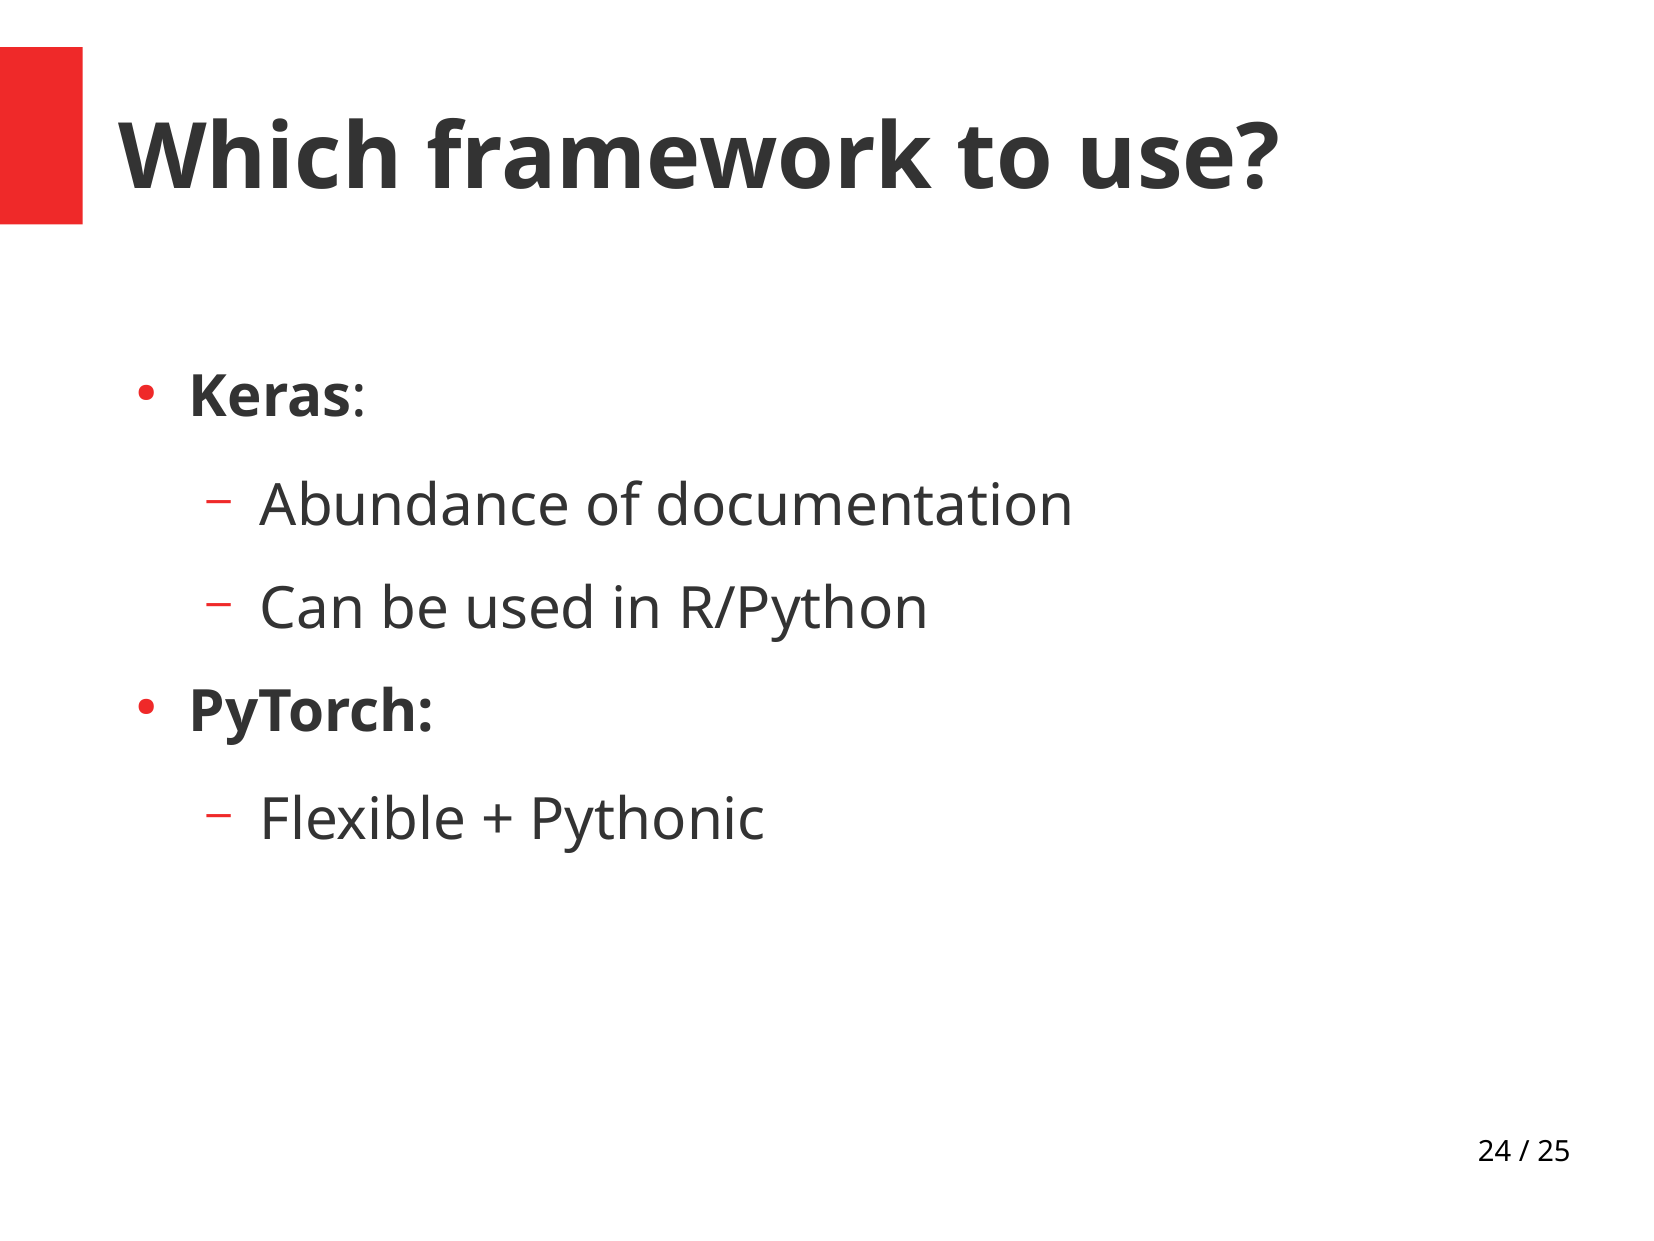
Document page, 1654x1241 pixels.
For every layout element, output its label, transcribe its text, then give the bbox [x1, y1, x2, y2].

list Keras: Abundance of documentation Can be used in R/Python PyTorch: Flexible + Pythonic [118, 354, 1536, 1074]
title Which framework to use? [118, 49, 1571, 257]
